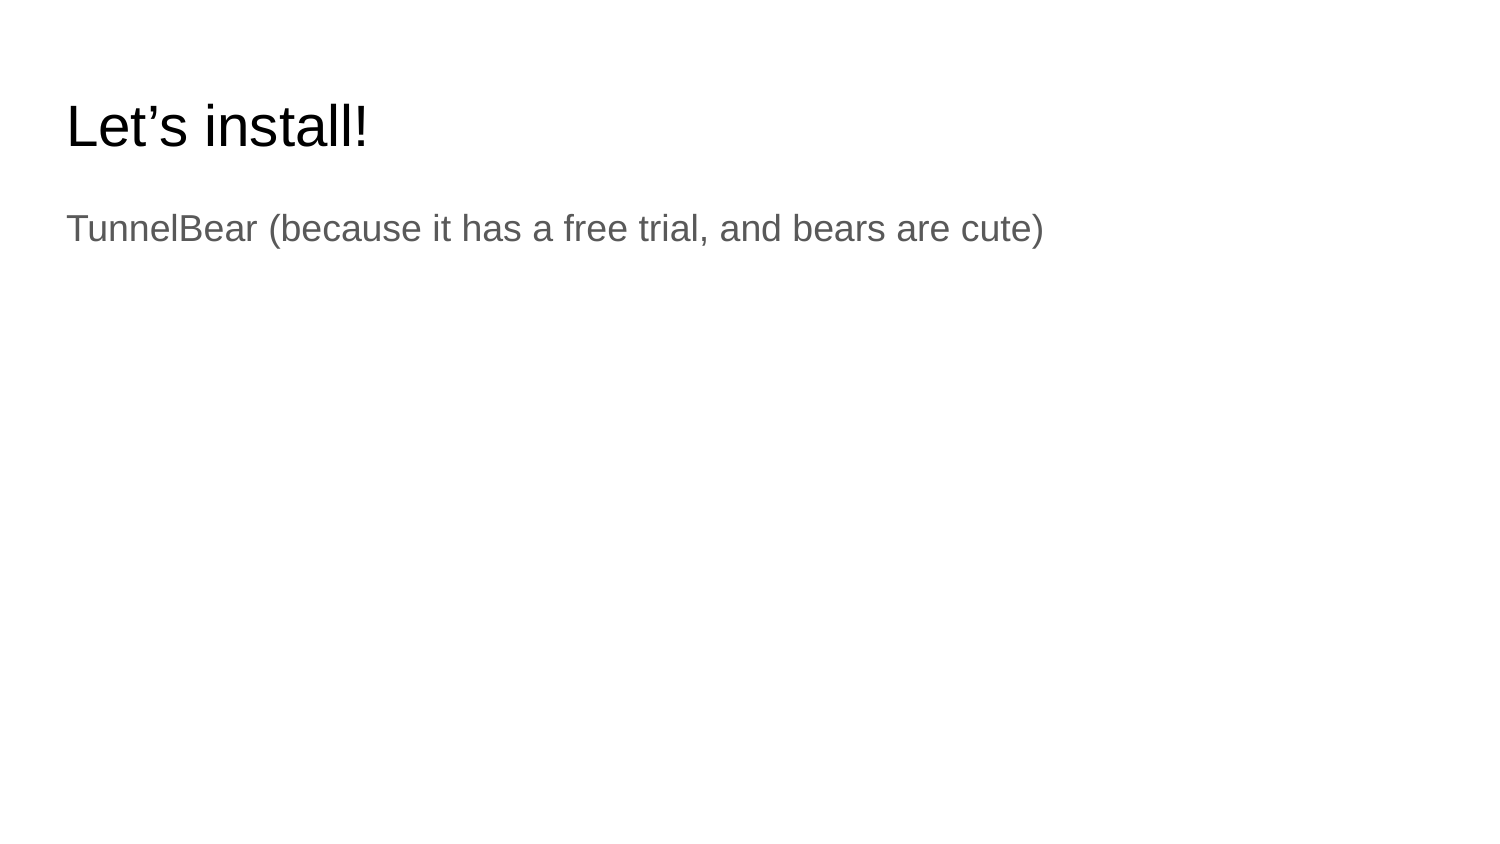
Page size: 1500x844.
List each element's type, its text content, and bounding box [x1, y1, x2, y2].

list TunnelBear (because it has a free trial, and bears are cute) [51, 189, 1449, 750]
title Let’s install! [51, 72, 1449, 167]
